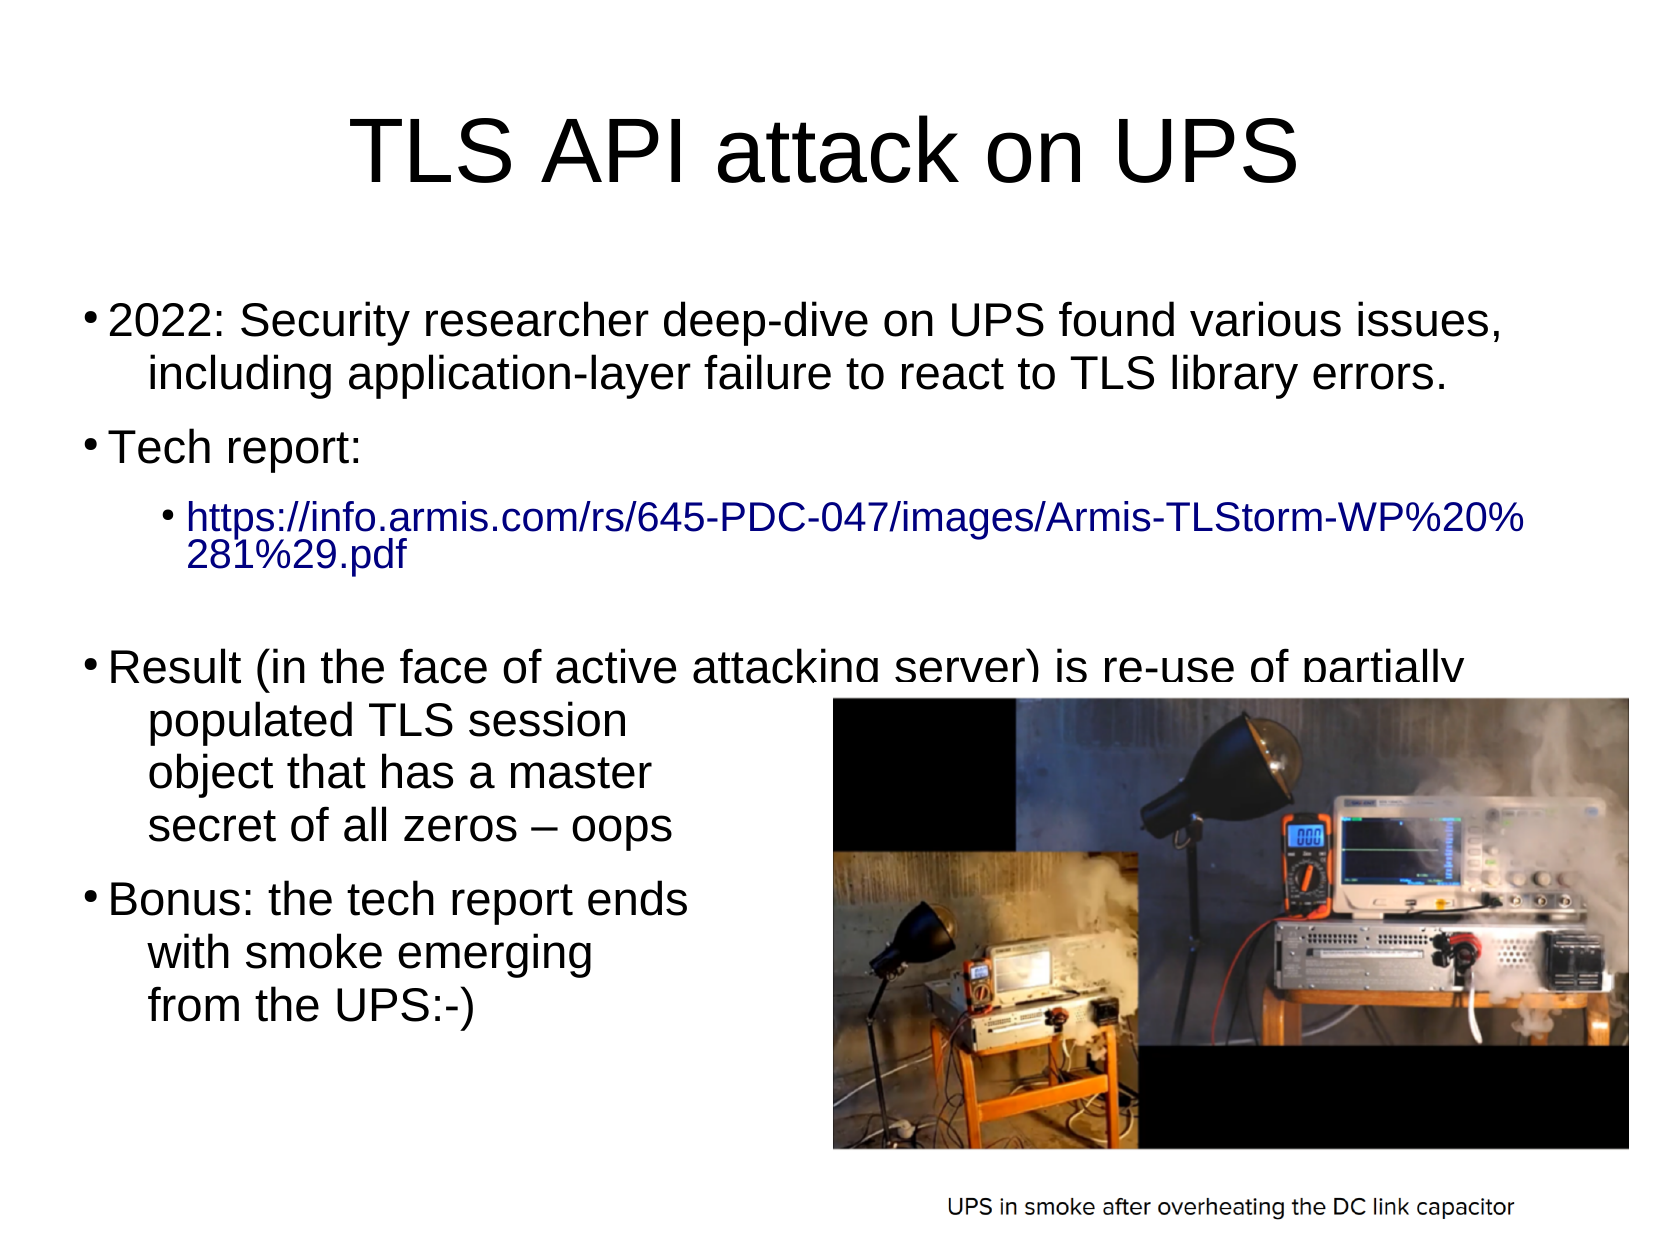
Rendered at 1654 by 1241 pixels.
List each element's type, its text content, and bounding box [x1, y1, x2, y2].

title TLS API attack on UPS [82, 49, 1568, 254]
list 2022: Security researcher deep-dive on UPS found various issues, including application-layer failure to react to TLS library errors. Tech report: https://info.armis.com/rs/645-PDC-047/images/Armis-TLStorm-WP%20%281%29.pdf Result (in the face of active attacking server) is re-use of partially populated TLS session object that has a master secret of all zeros – oops Bonus: the tech report ends with smoke emerging from the UPS:-) [82, 290, 1535, 1007]
picture [814, 682, 1642, 1235]
